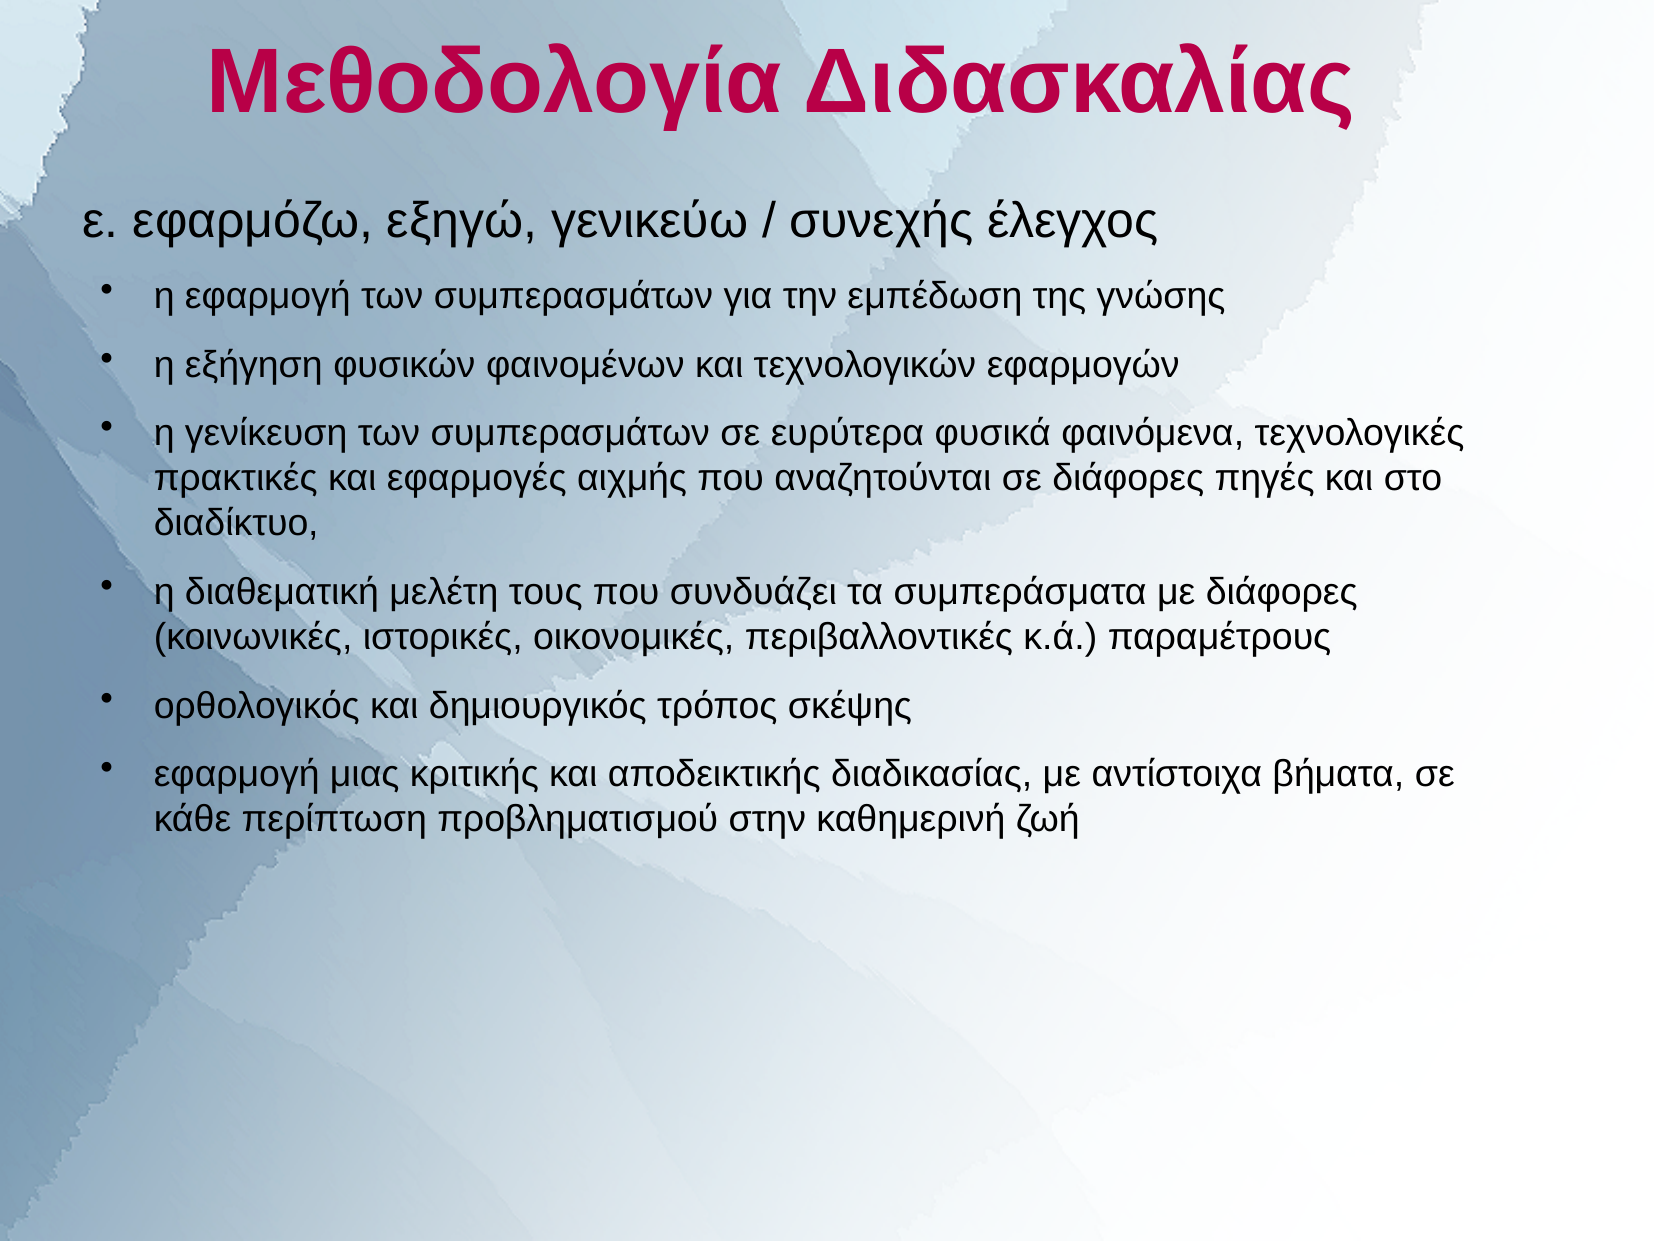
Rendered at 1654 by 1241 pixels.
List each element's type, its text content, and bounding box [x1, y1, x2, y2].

picture [0, 0, 1654, 1241]
title Μεθοδολογία Διδασκαλίας [37, 2, 1526, 151]
list ε. εφαρμόζω, εξηγώ, γενικεύω / συνεχής έλεγχος η εφαρμογή των συμπερασμάτων για την εμπέδωση της γνώσης η εξήγηση φυσικών φαινομένων και τεχνολογικών εφαρμογών η γενίκευση των συμπερασμάτων σε ευρύτερα φυσικά φαινόμενα, τεχνολογικές πρακτικές και εφαρμογές αιχμής που αναζητούνται σε διάφορες πηγές και στο διαδίκτυο, η διαθεματική μελέτη τους που συνδυάζει τα συμπεράσματα με διάφορες (κοινωνικές, ιστορικές, οικονομικές, περιβαλλοντικές κ.ά.) παραμέτρους ορθολογικός και δημιουργικός τρόπος σκέψης εφαρμογή μιας κριτικής και αποδεικτικής διαδικασίας, με αντίστοιχα βήματα, σε κάθε περίπτωση προβληματισμού στην καθημερινή ζωή [11, 187, 1501, 1126]
